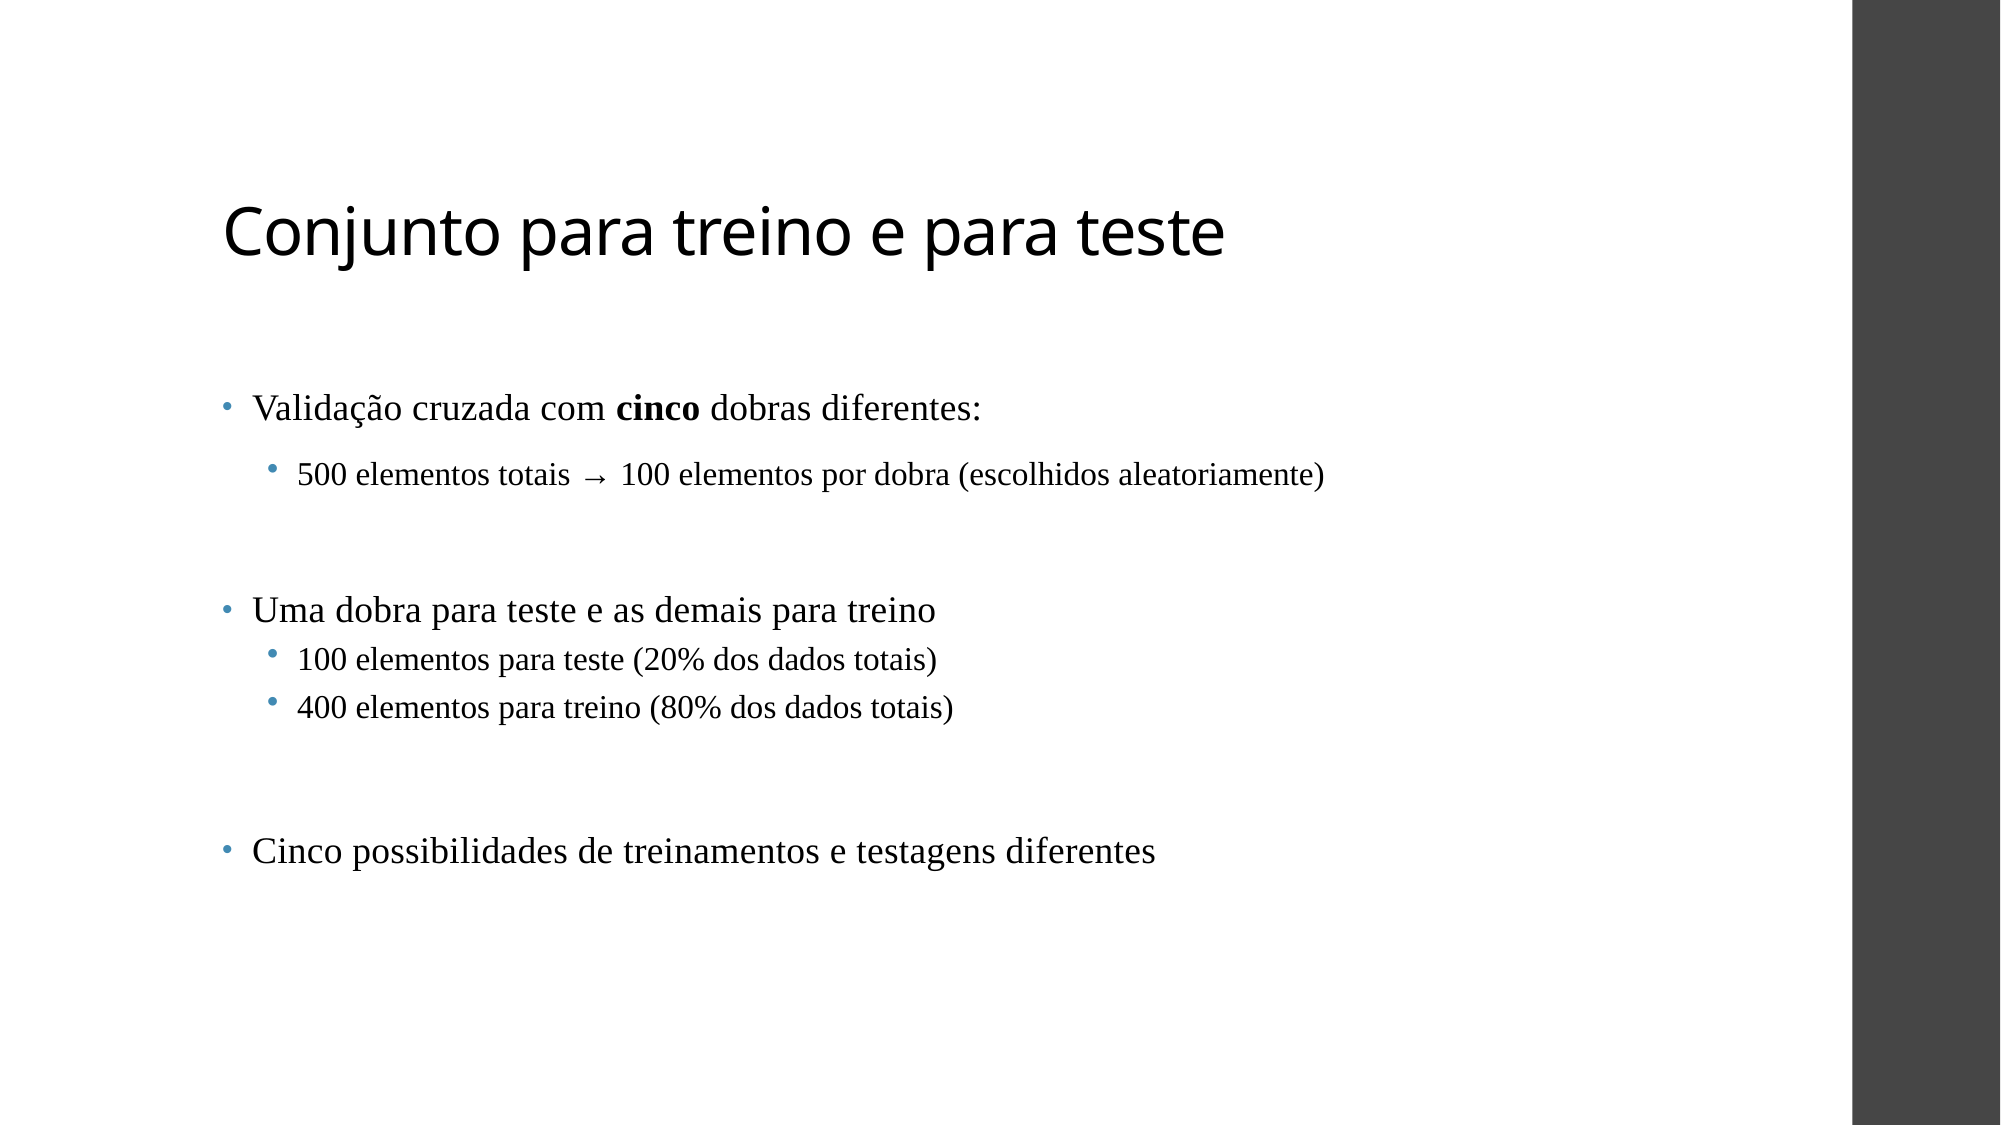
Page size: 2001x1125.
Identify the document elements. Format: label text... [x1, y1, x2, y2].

title Conjunto para treino e para teste [206, 60, 1797, 278]
list Validação cruzada com cinco dobras diferentes: 500 elementos totais → 100 elementos por dobra (escolhidos aleatoriamente) Uma dobra para teste e as demais para treino 100 elementos para teste (20% dos dados totais) 400 elementos para treino (80% dos dados totais) Cinco possibilidades de treinamentos e testagens diferentes [206, 299, 1617, 1014]
